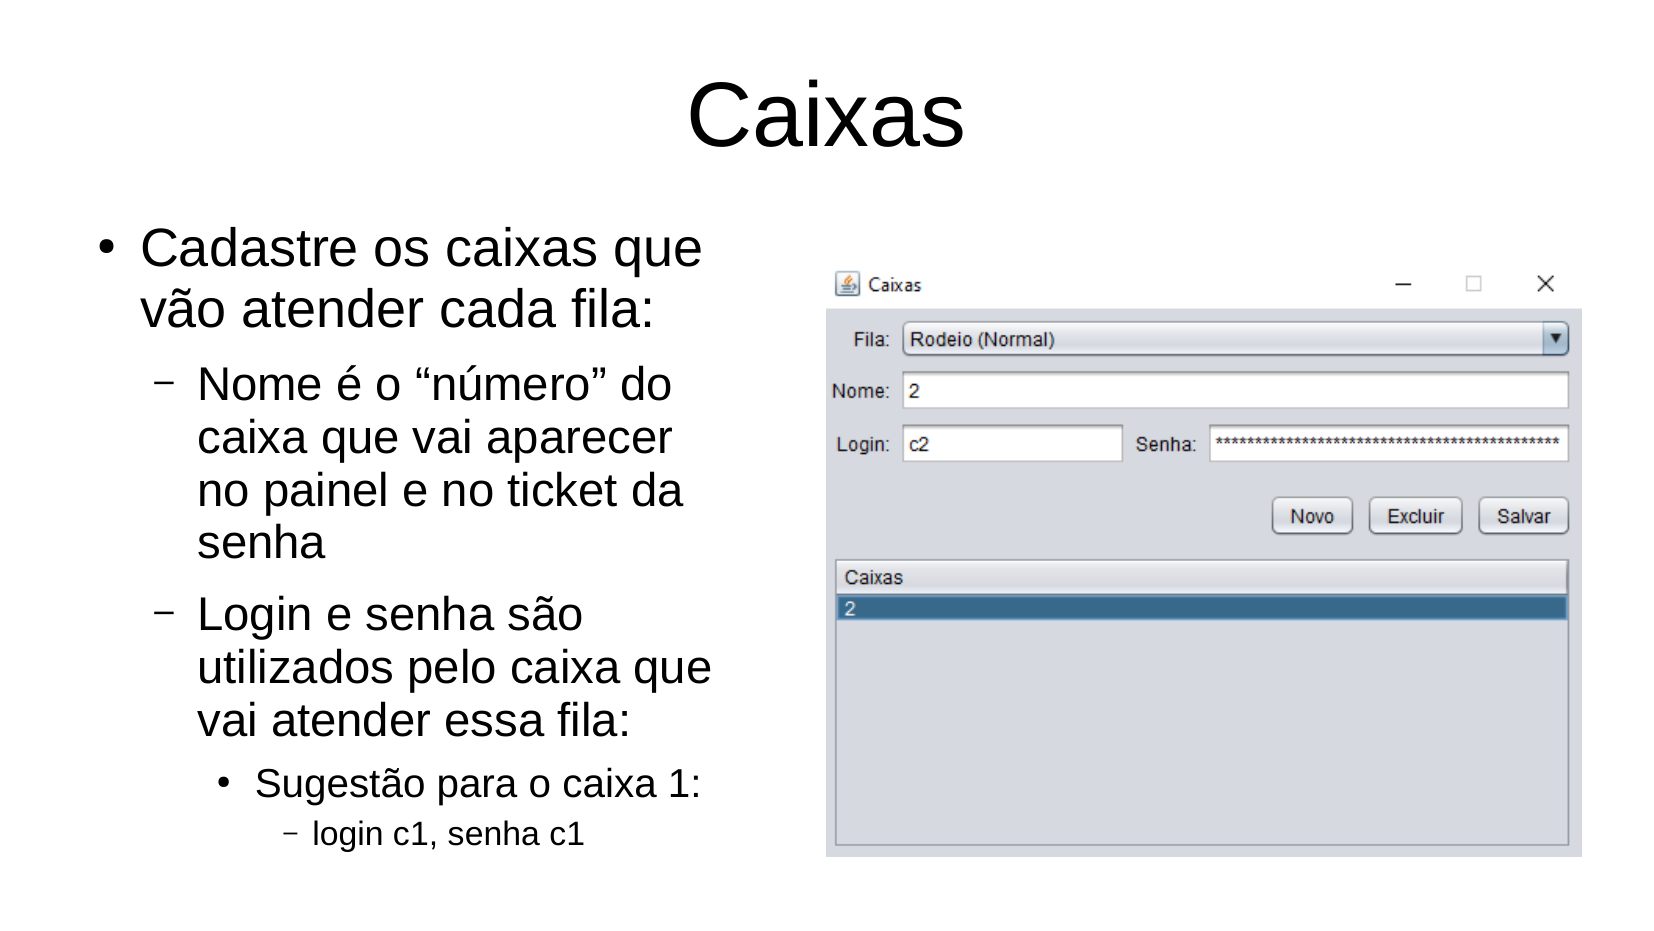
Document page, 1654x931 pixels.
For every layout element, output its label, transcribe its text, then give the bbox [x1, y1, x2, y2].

title Caixas [82, 37, 1571, 193]
picture [826, 265, 1582, 857]
list Cadastre os caixas que vão atender cada fila: Nome é o “número” do caixa que vai aparecer no painel e no ticket da senha Login e senha são utilizados pelo caixa que vai atender essa fila: Sugestão para o caixa 1: login c1, senha c1 [82, 217, 739, 857]
